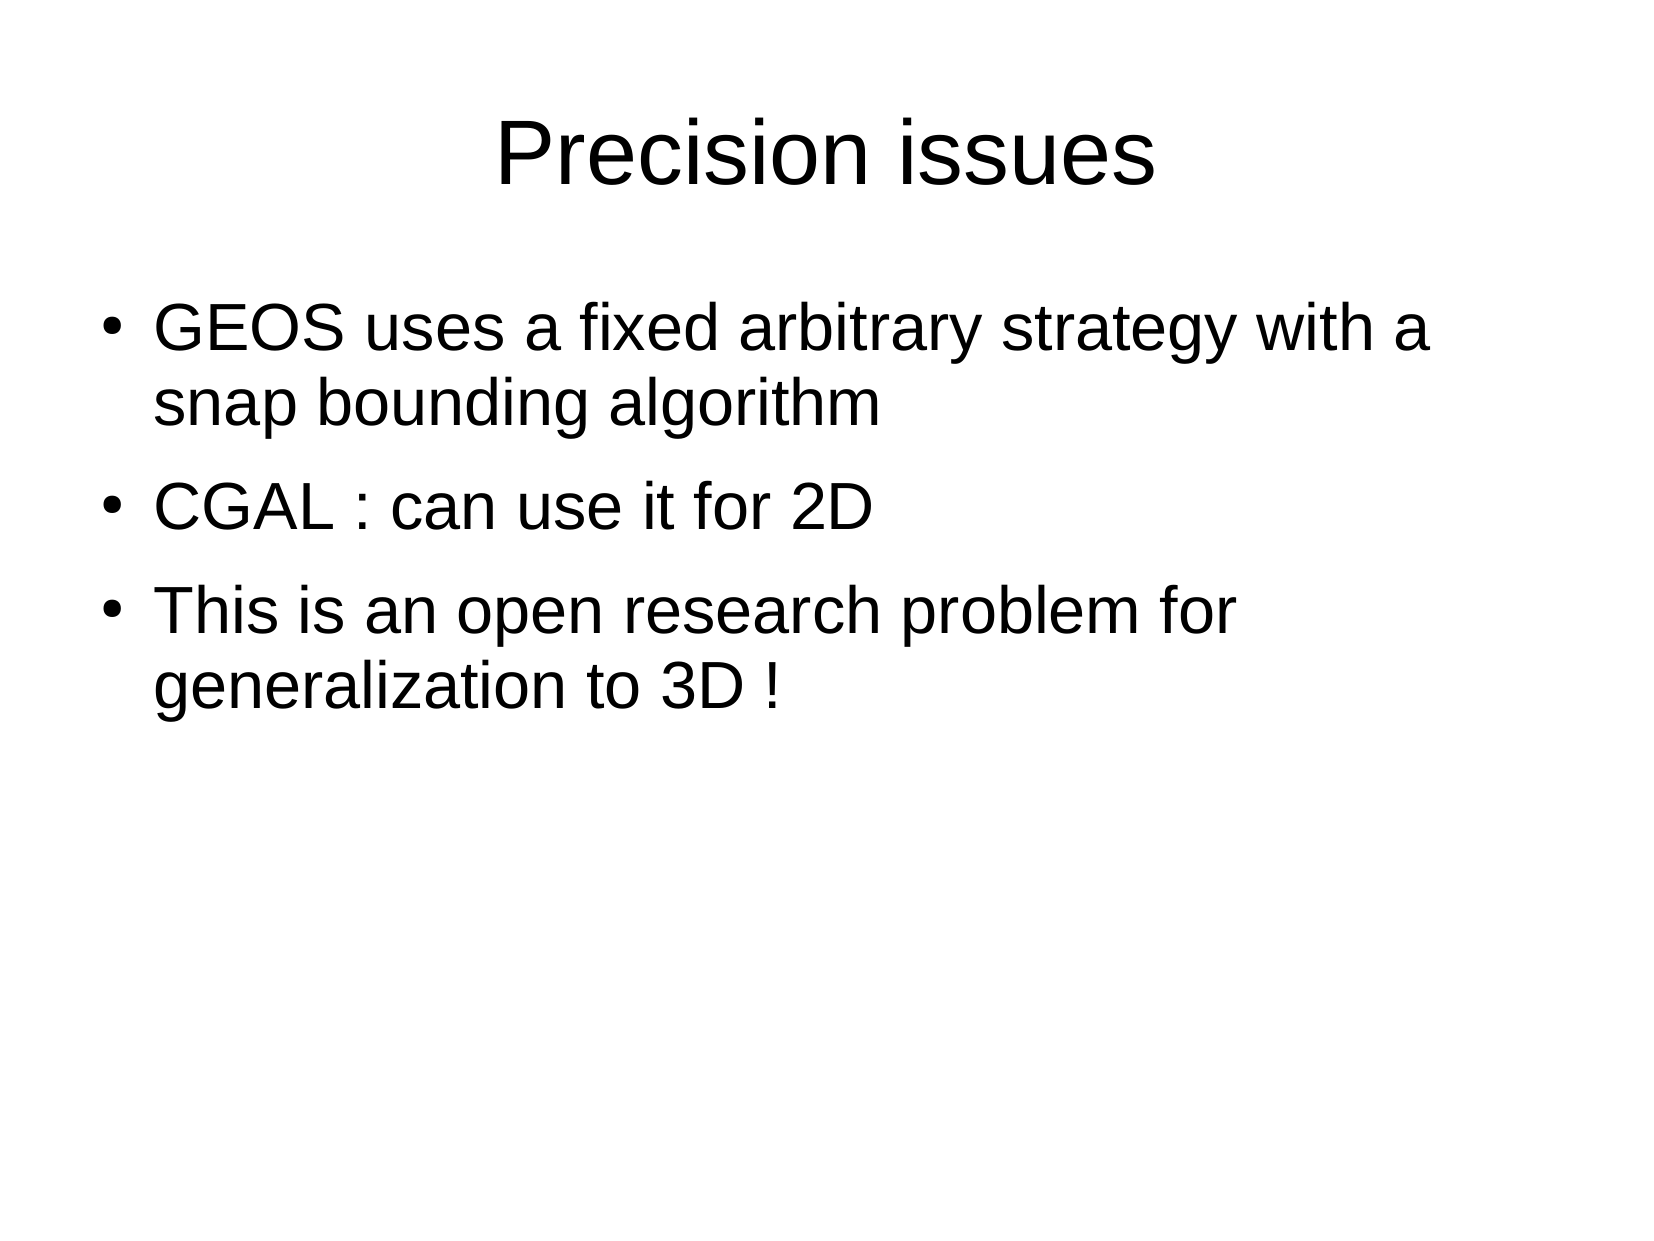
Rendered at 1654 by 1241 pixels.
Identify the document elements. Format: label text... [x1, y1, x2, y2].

title Precision issues [82, 49, 1571, 257]
list GEOS uses a fixed arbitrary strategy with a snap bounding algorithm CGAL : can use it for 2D This is an open research problem for generalization to 3D ! [82, 290, 1538, 1010]
